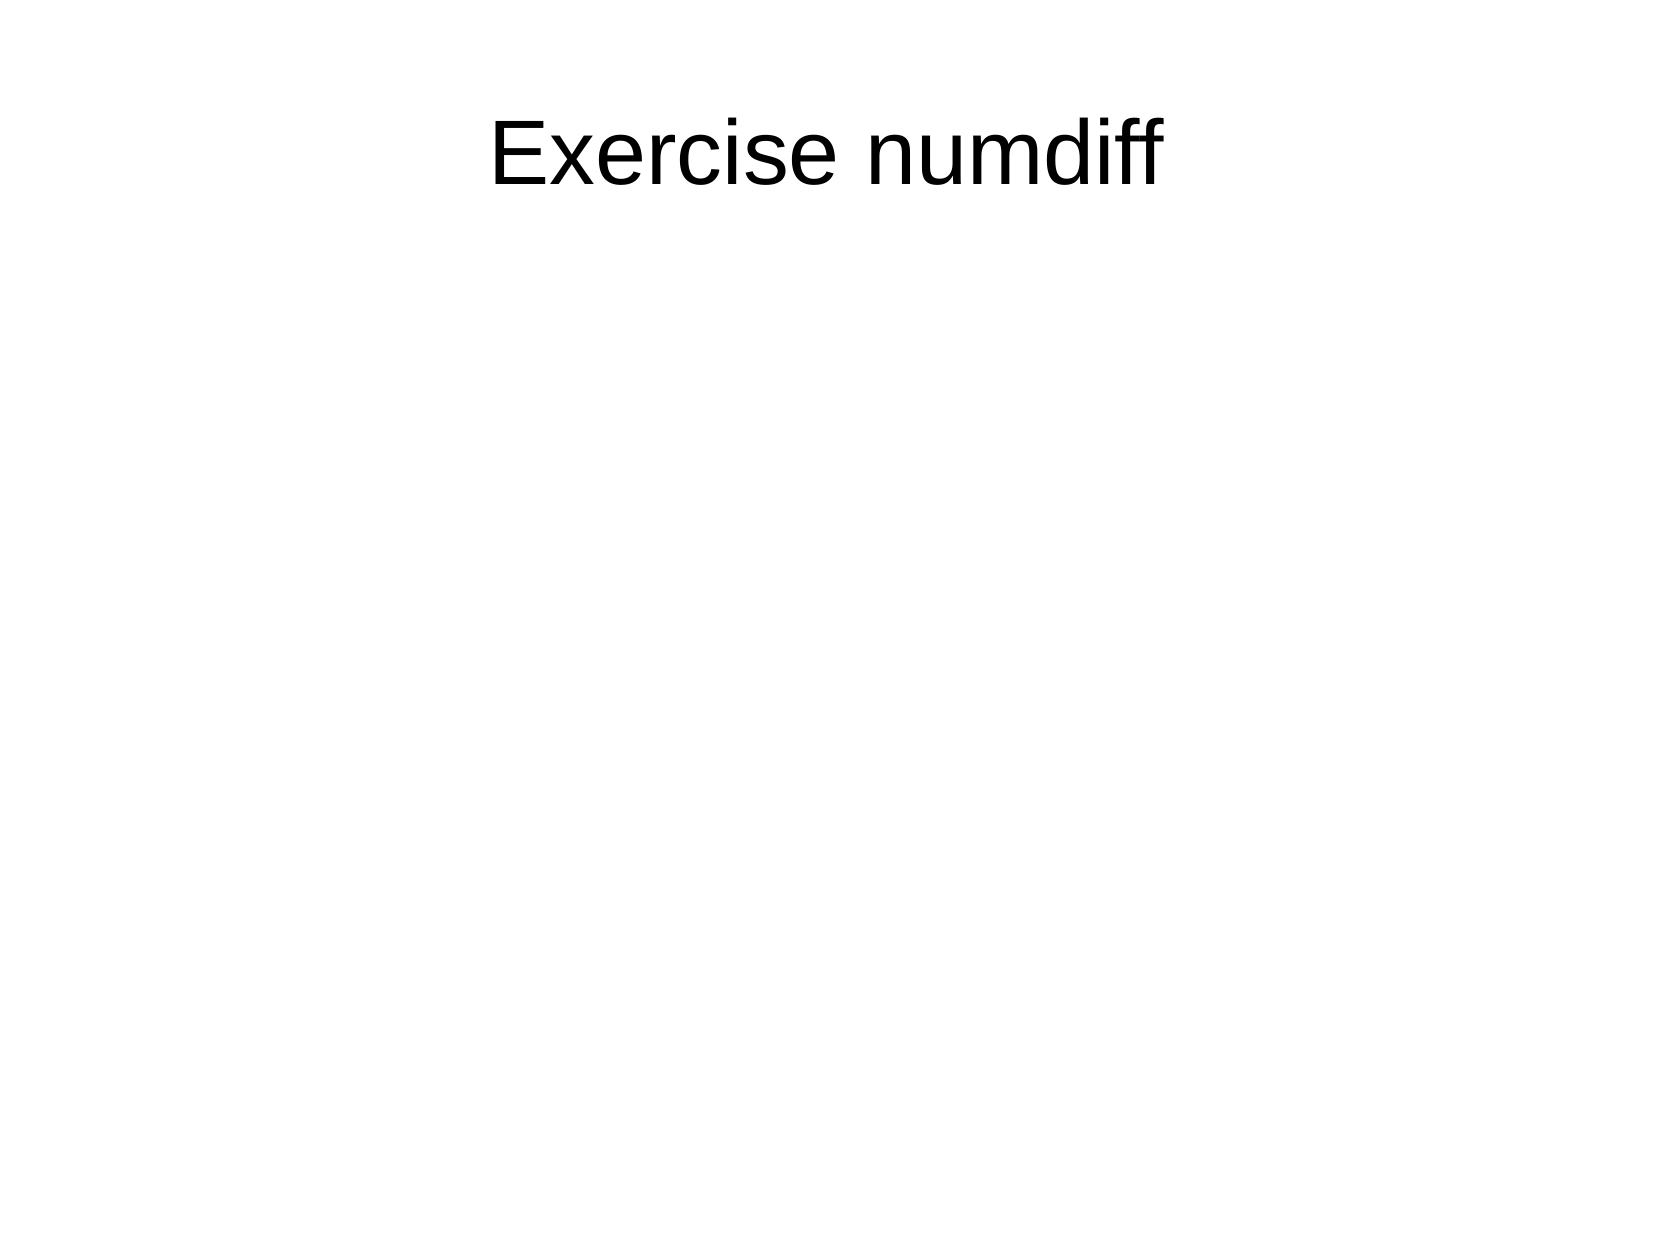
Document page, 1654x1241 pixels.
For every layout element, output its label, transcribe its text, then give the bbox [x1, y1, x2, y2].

title Exercise numdiff [82, 49, 1571, 257]
